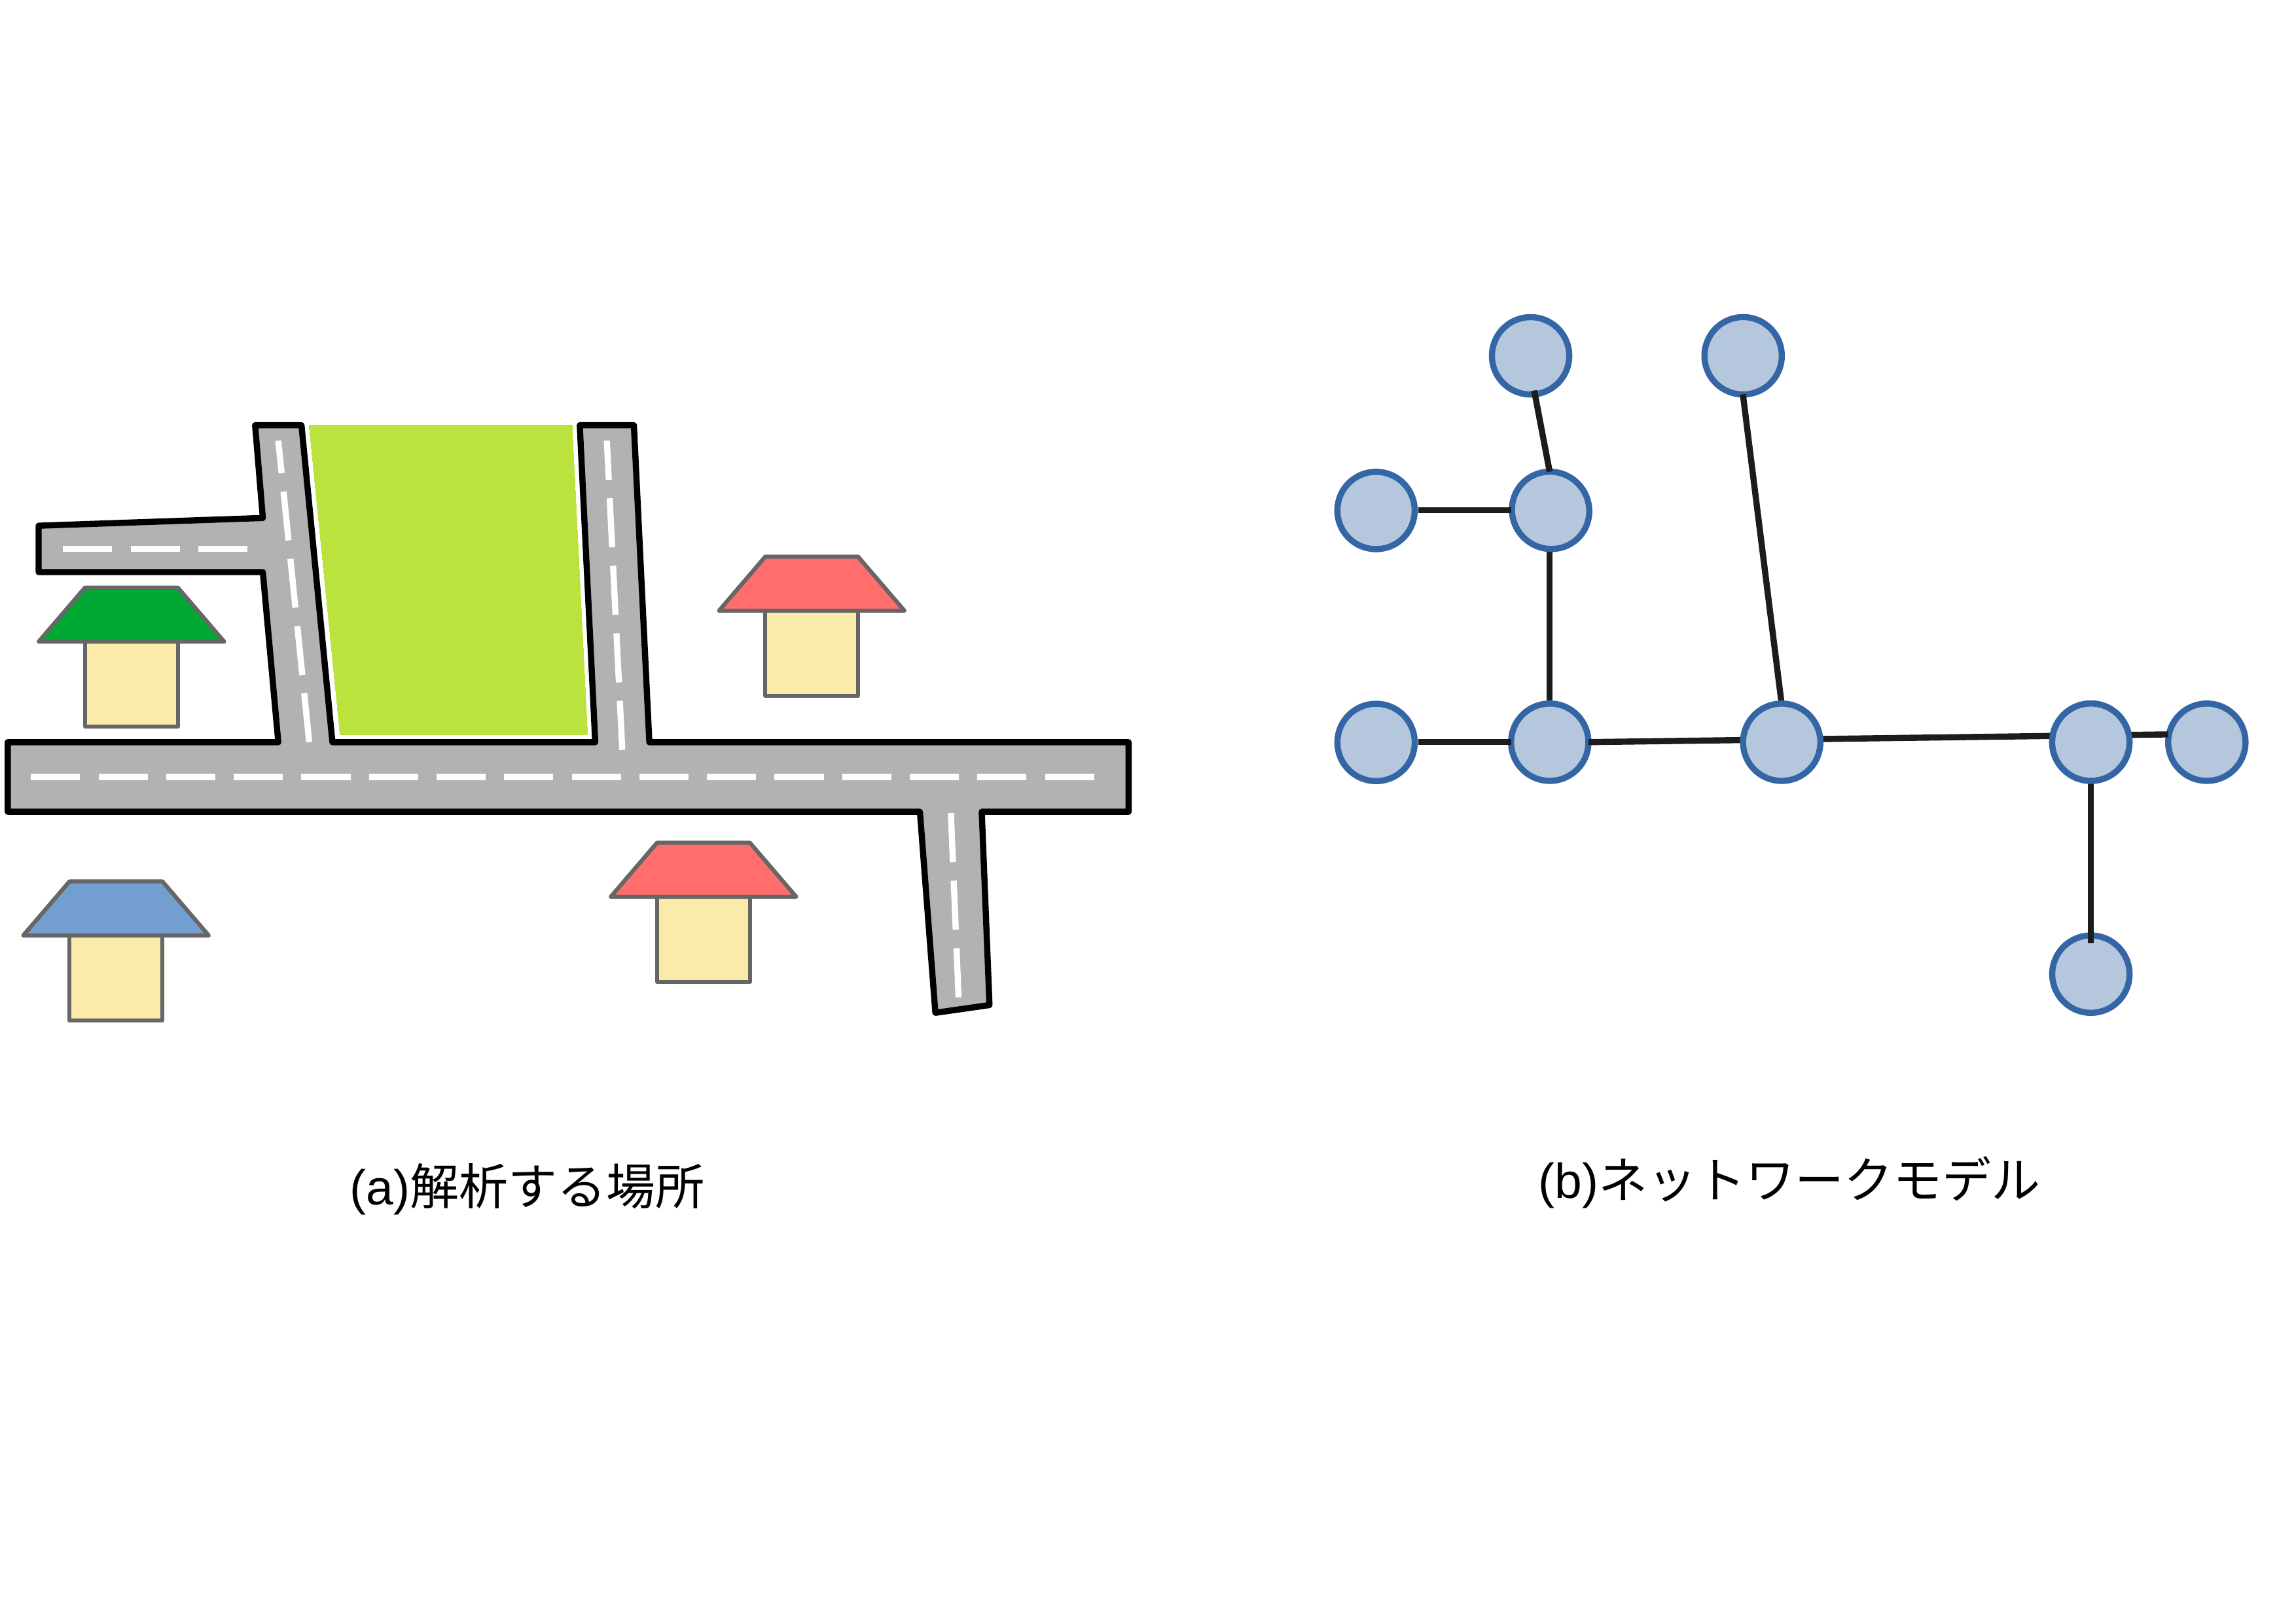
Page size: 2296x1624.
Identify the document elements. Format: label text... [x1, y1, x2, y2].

text_box (b)ネットワークモデル [1528, 1136, 2062, 1214]
text_box [0, 286, 2296, 1253]
text_box (a)解析する場所 [340, 1142, 797, 1208]
